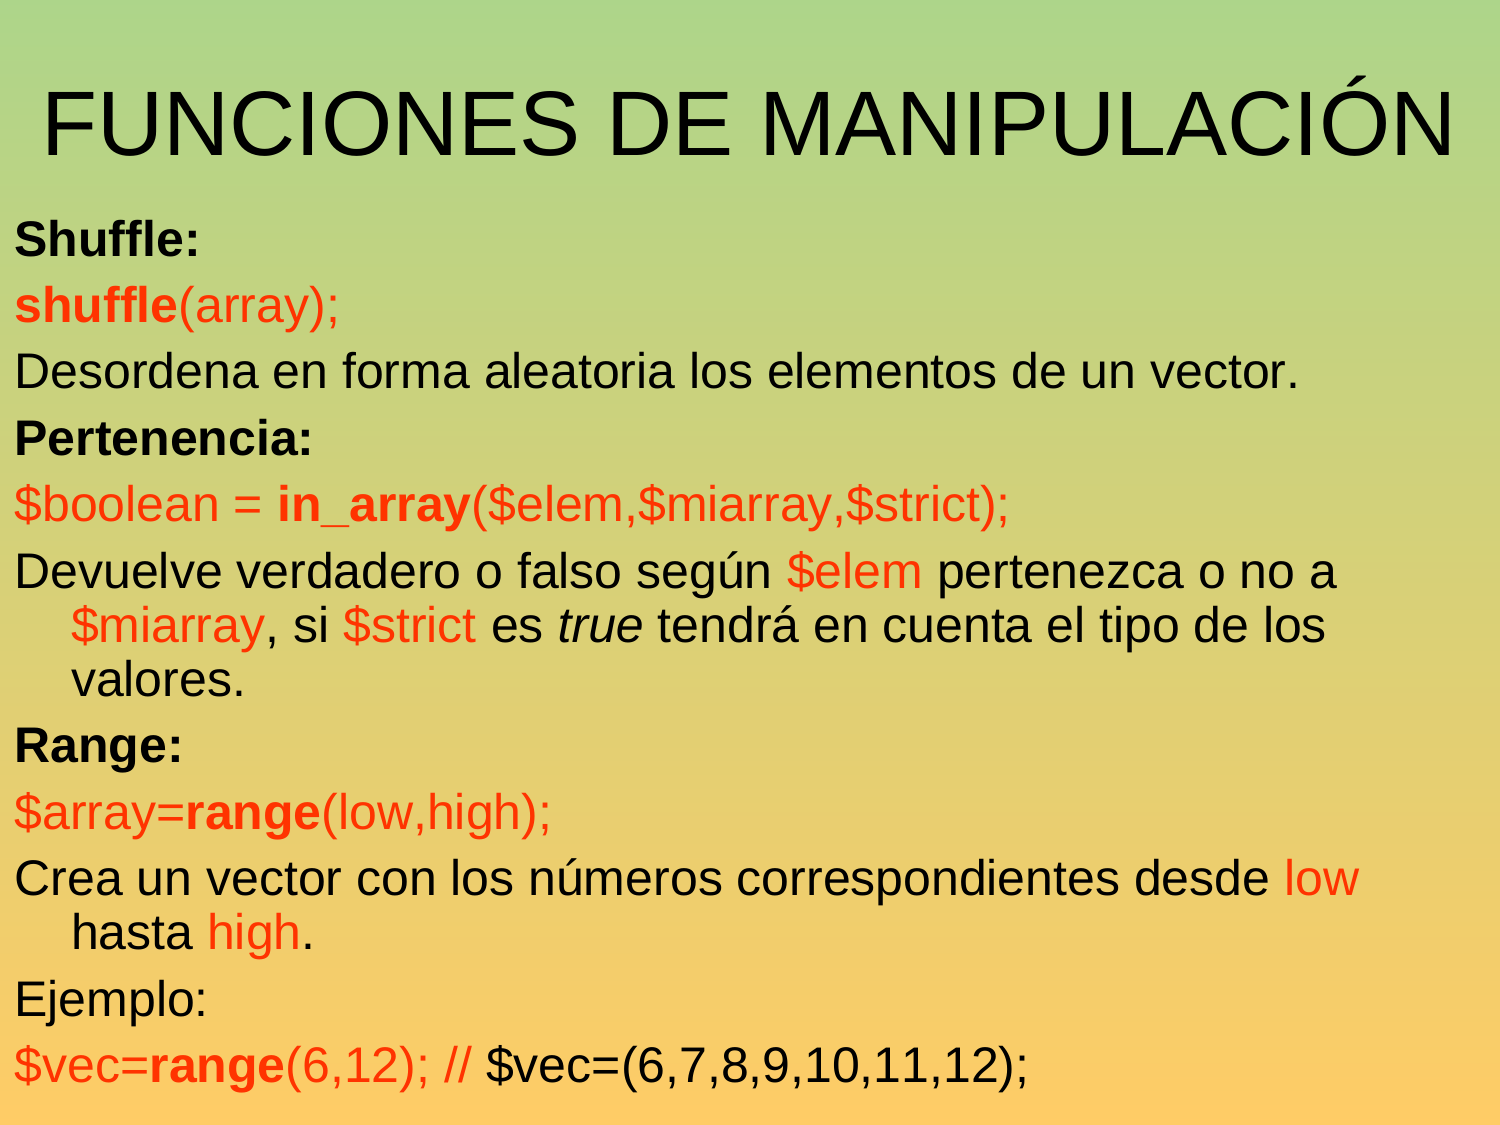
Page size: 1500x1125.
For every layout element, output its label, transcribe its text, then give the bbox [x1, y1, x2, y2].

title FUNCIONES DE MANIPULACIÓN [0, 0, 1500, 238]
list Shuffle: shuffle(array); Desordena en forma aleatoria los elementos de un vector. Pertenencia: $boolean = in_array($elem,$miarray,$strict); Devuelve verdadero o falso según $elem pertenezca o no a $miarray, si $strict es true tendrá en cuenta el tipo de los valores. Range: $array=range(low,high); Crea un vector con los números correspondientes desde low hasta high. Ejemplo: $vec=range(6,12); // $vec=(6,7,8,9,10,11,12); [0, 238, 1500, 1125]
